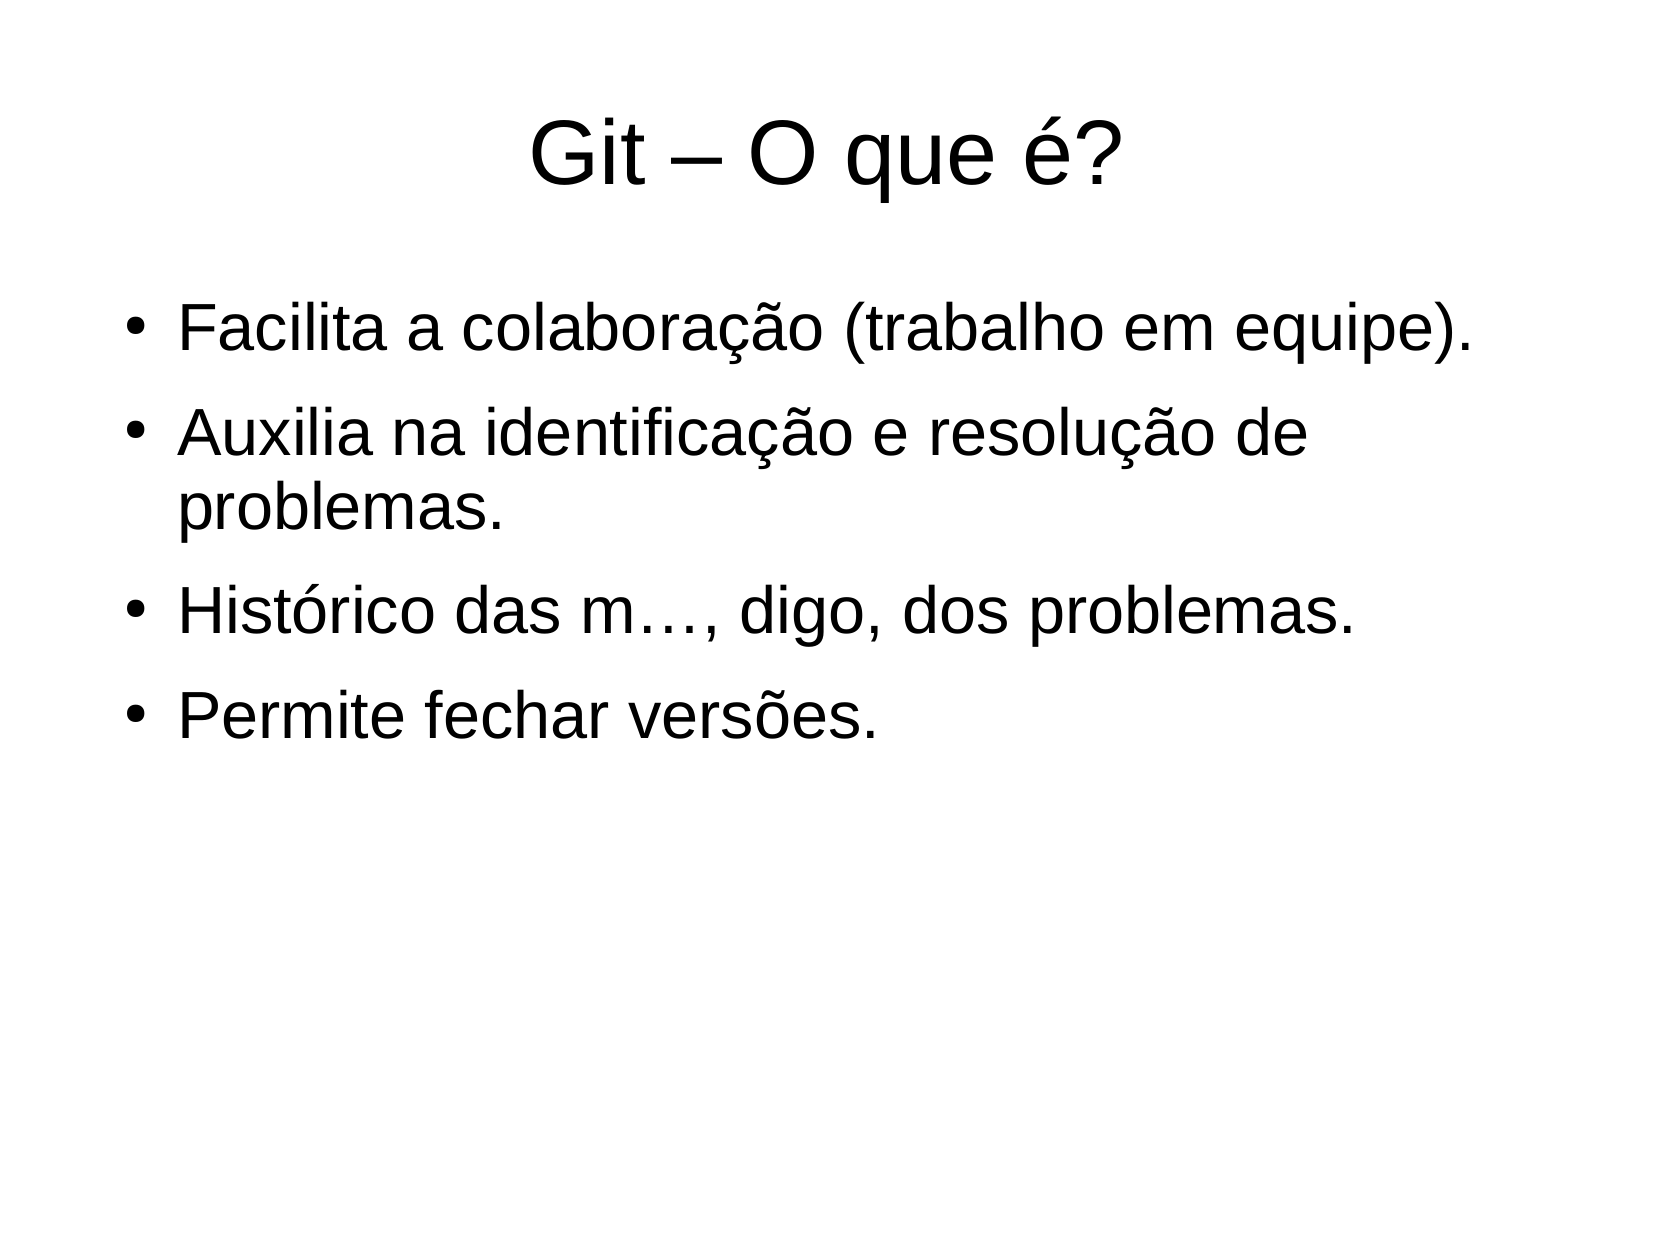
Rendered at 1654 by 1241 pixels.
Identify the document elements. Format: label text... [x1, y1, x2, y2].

list Facilita a colaboração (trabalho em equipe). Auxilia na identificação e resolução de problemas. Histórico das m…, digo, dos problemas. Permite fechar versões. [106, 290, 1572, 1158]
title Git – O que é? [82, 49, 1571, 257]
